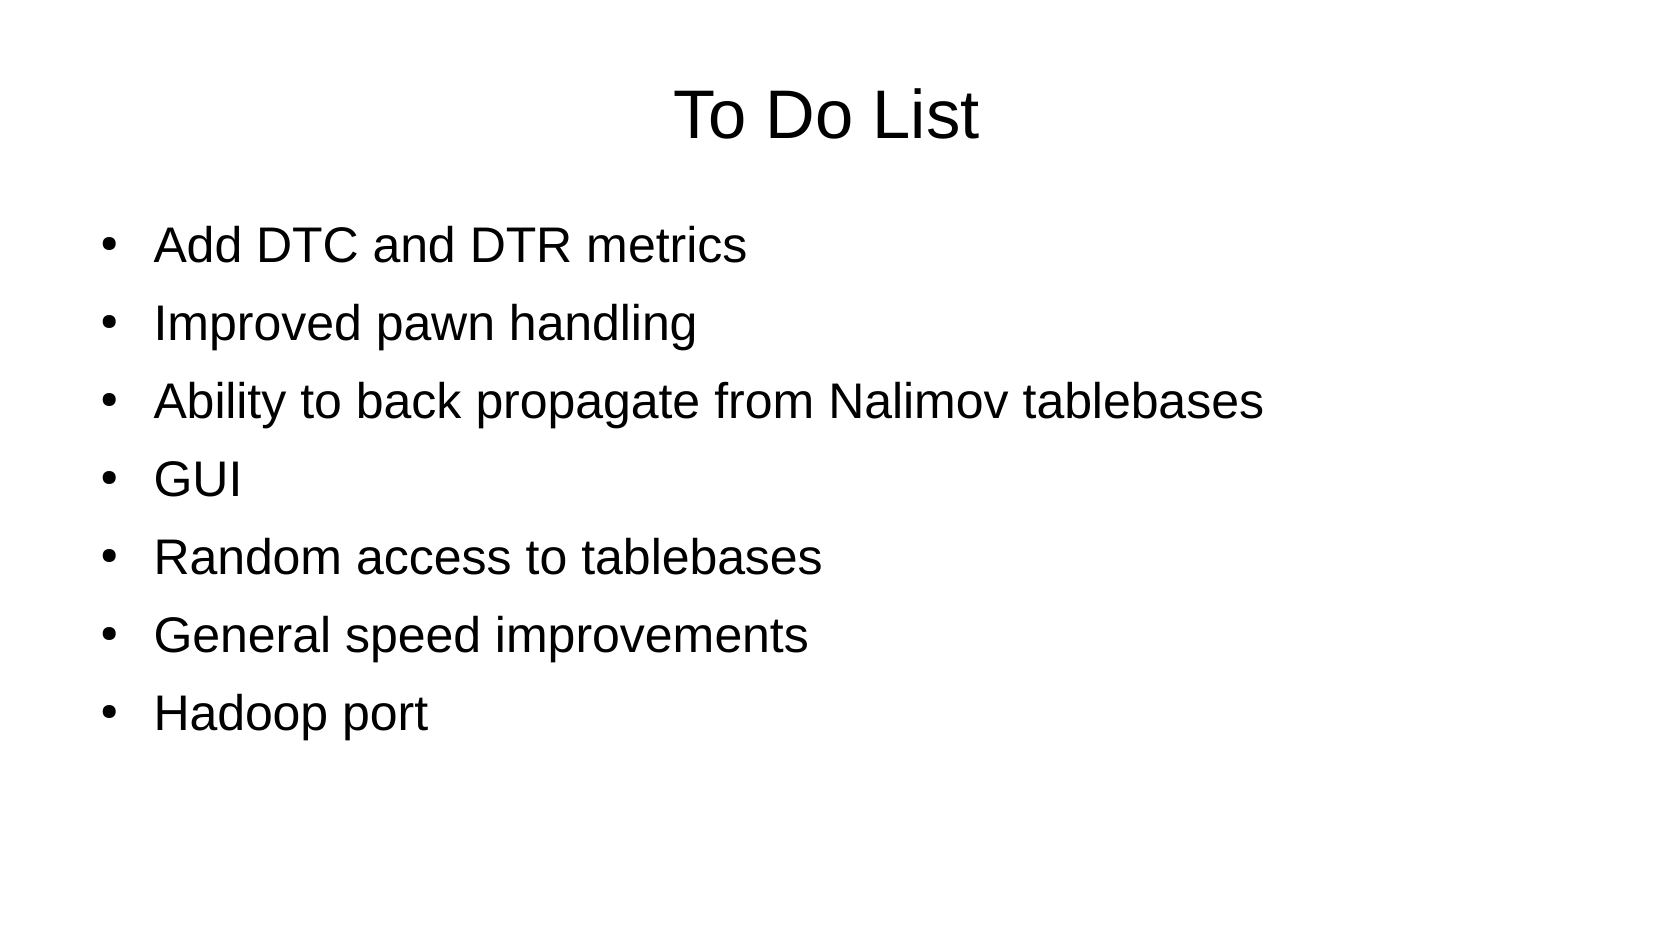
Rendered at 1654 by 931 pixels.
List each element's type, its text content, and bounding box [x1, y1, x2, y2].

list Add DTC and DTR metrics Improved pawn handling Ability to back propagate from Nalimov tablebases GUI Random access to tablebases General speed improvements Hadoop port [82, 217, 1571, 758]
title To Do List [82, 37, 1571, 193]
